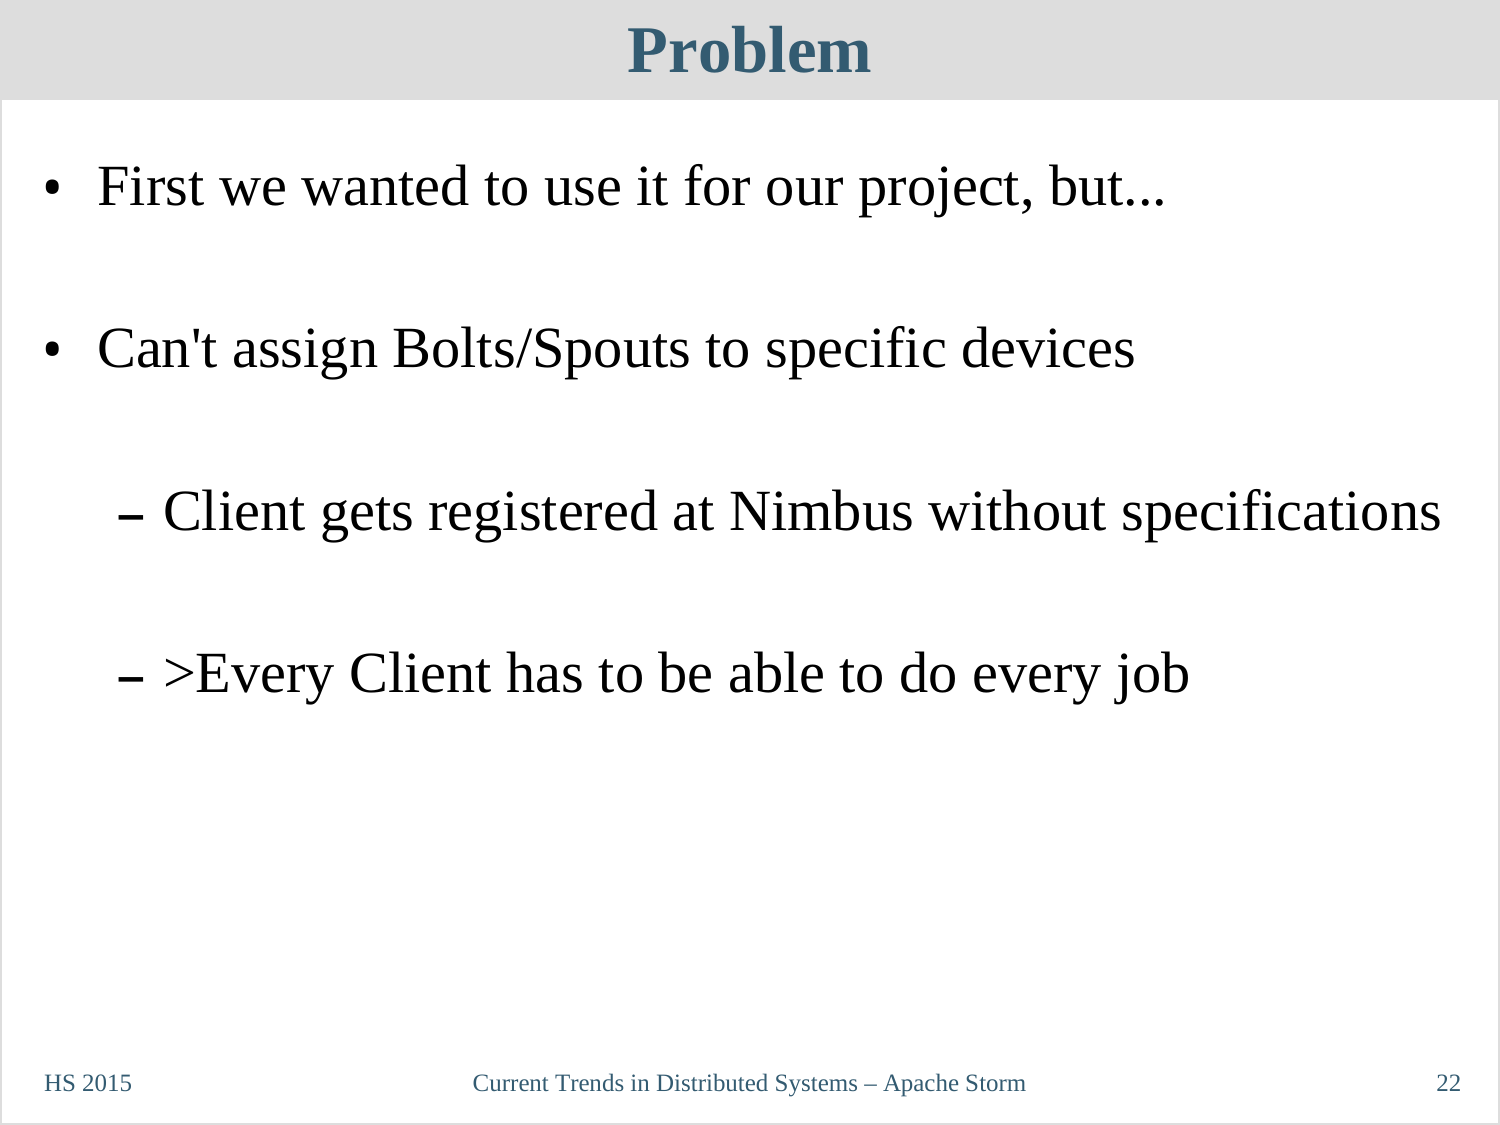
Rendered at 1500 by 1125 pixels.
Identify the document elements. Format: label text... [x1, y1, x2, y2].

text_box Current Trends in Distributed Systems – Apache Storm [300, 1058, 1201, 1107]
title Problem [0, 0, 1500, 100]
list First we wanted to use it for our project, but... Can't assign Bolts/Spouts to specific devices Client gets registered at Nimbus without specifications >Every Client has to be able to do every job [26, 145, 1477, 1034]
text_box <Nummer> [1375, 1058, 1477, 1097]
text_box HS 2015 [29, 1058, 195, 1097]
